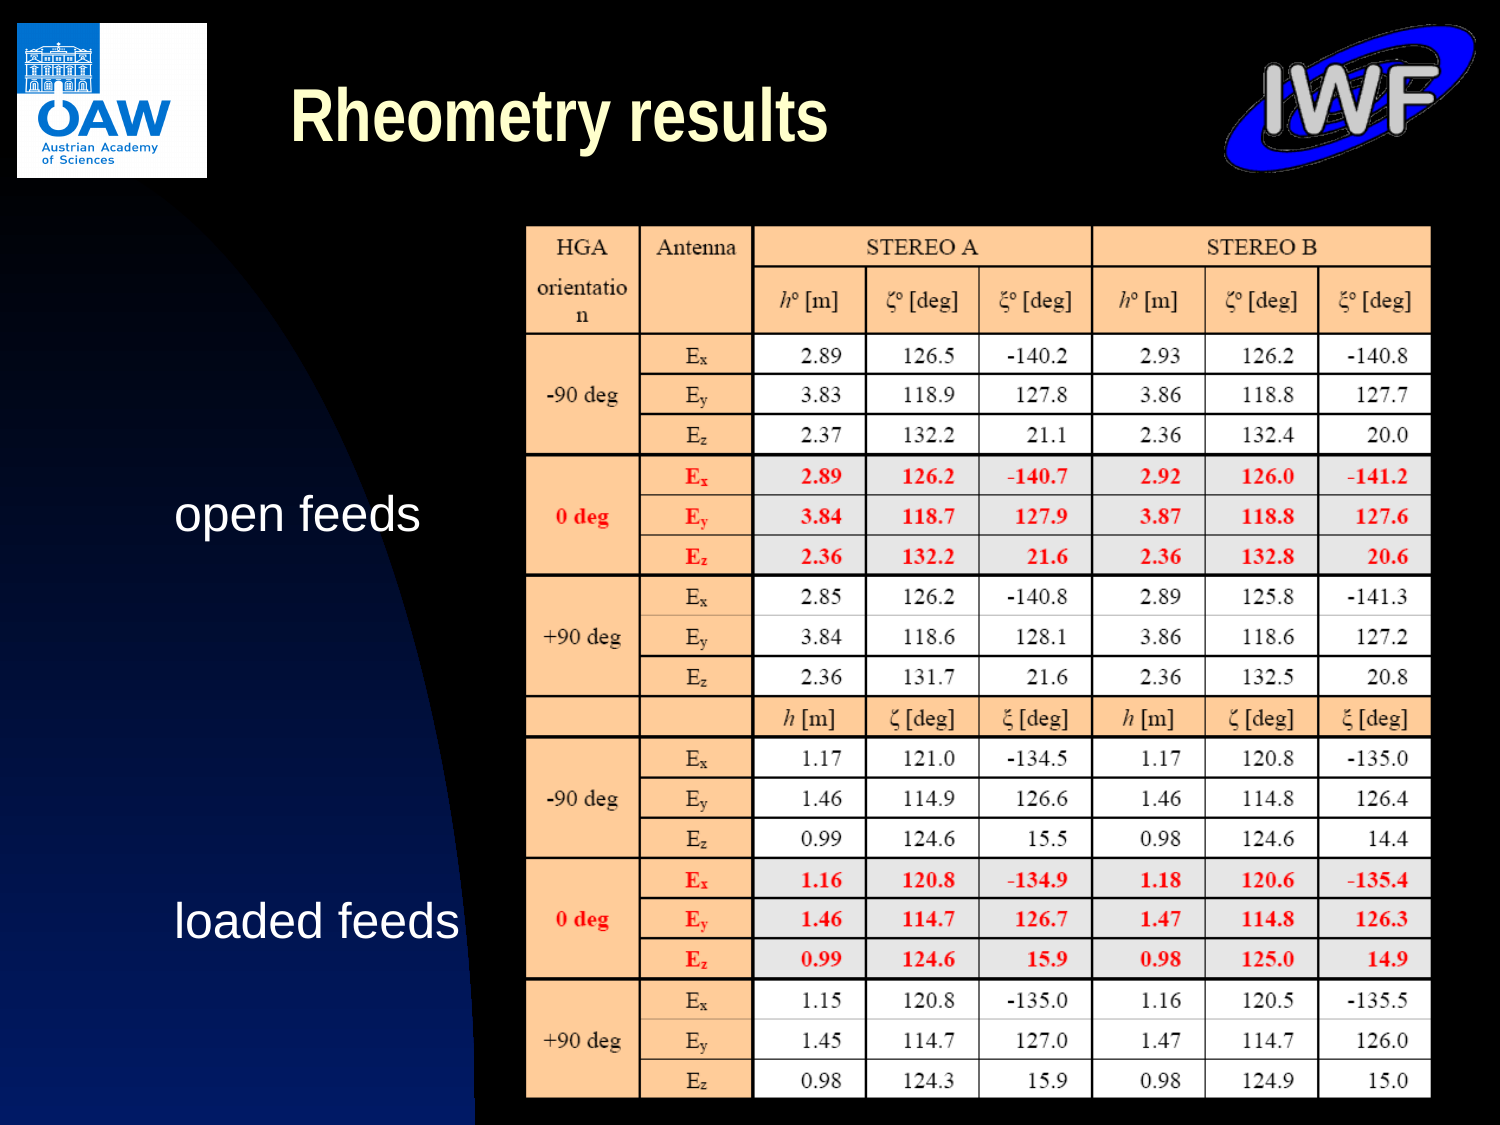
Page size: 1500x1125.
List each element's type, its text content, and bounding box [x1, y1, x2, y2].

text_box open feeds [159, 478, 443, 549]
picture [17, 23, 207, 178]
text_box loaded feeds [159, 885, 502, 957]
picture [1224, 24, 1476, 173]
picture [525, 224, 1432, 1100]
title Rheometry results [275, 21, 1463, 225]
